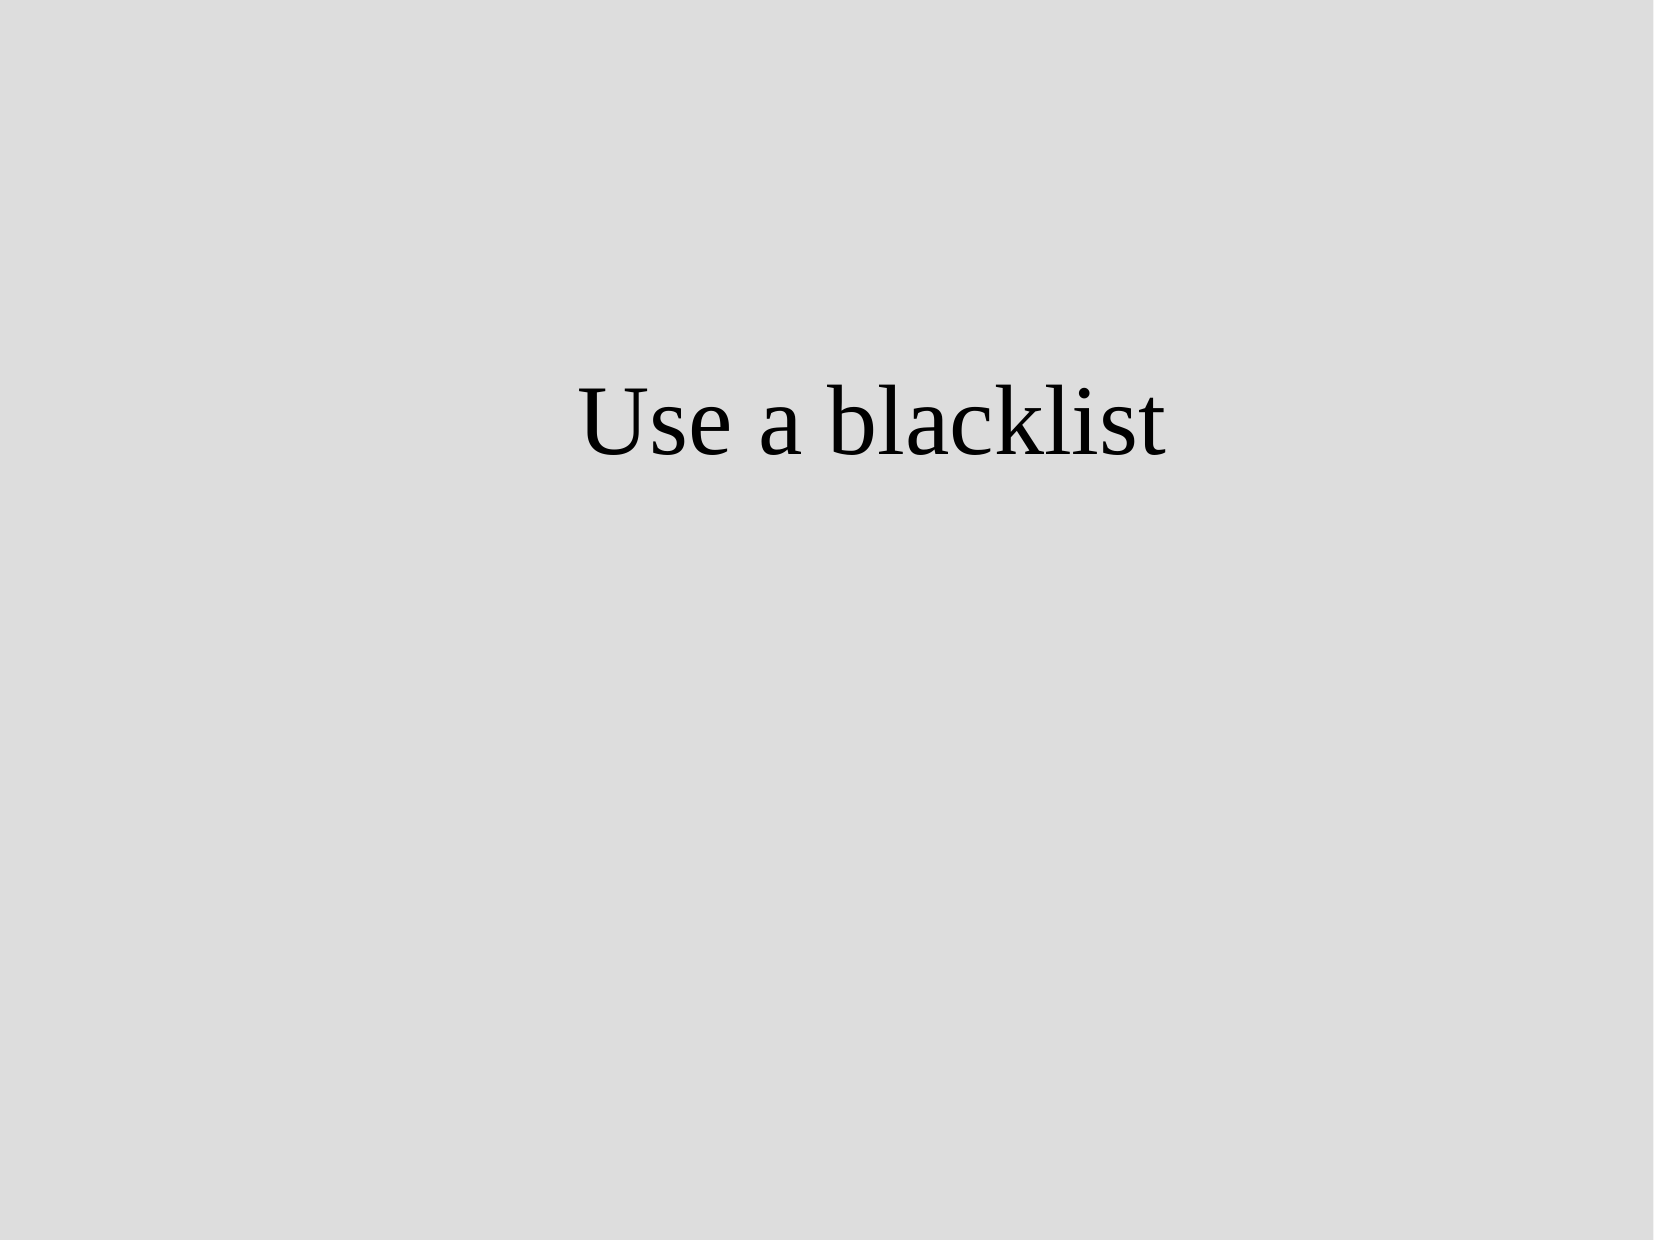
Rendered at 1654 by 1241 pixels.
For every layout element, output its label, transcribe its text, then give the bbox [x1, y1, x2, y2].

text_box Use a blacklist [271, 357, 1473, 484]
subtitle [82, 49, 1571, 1010]
